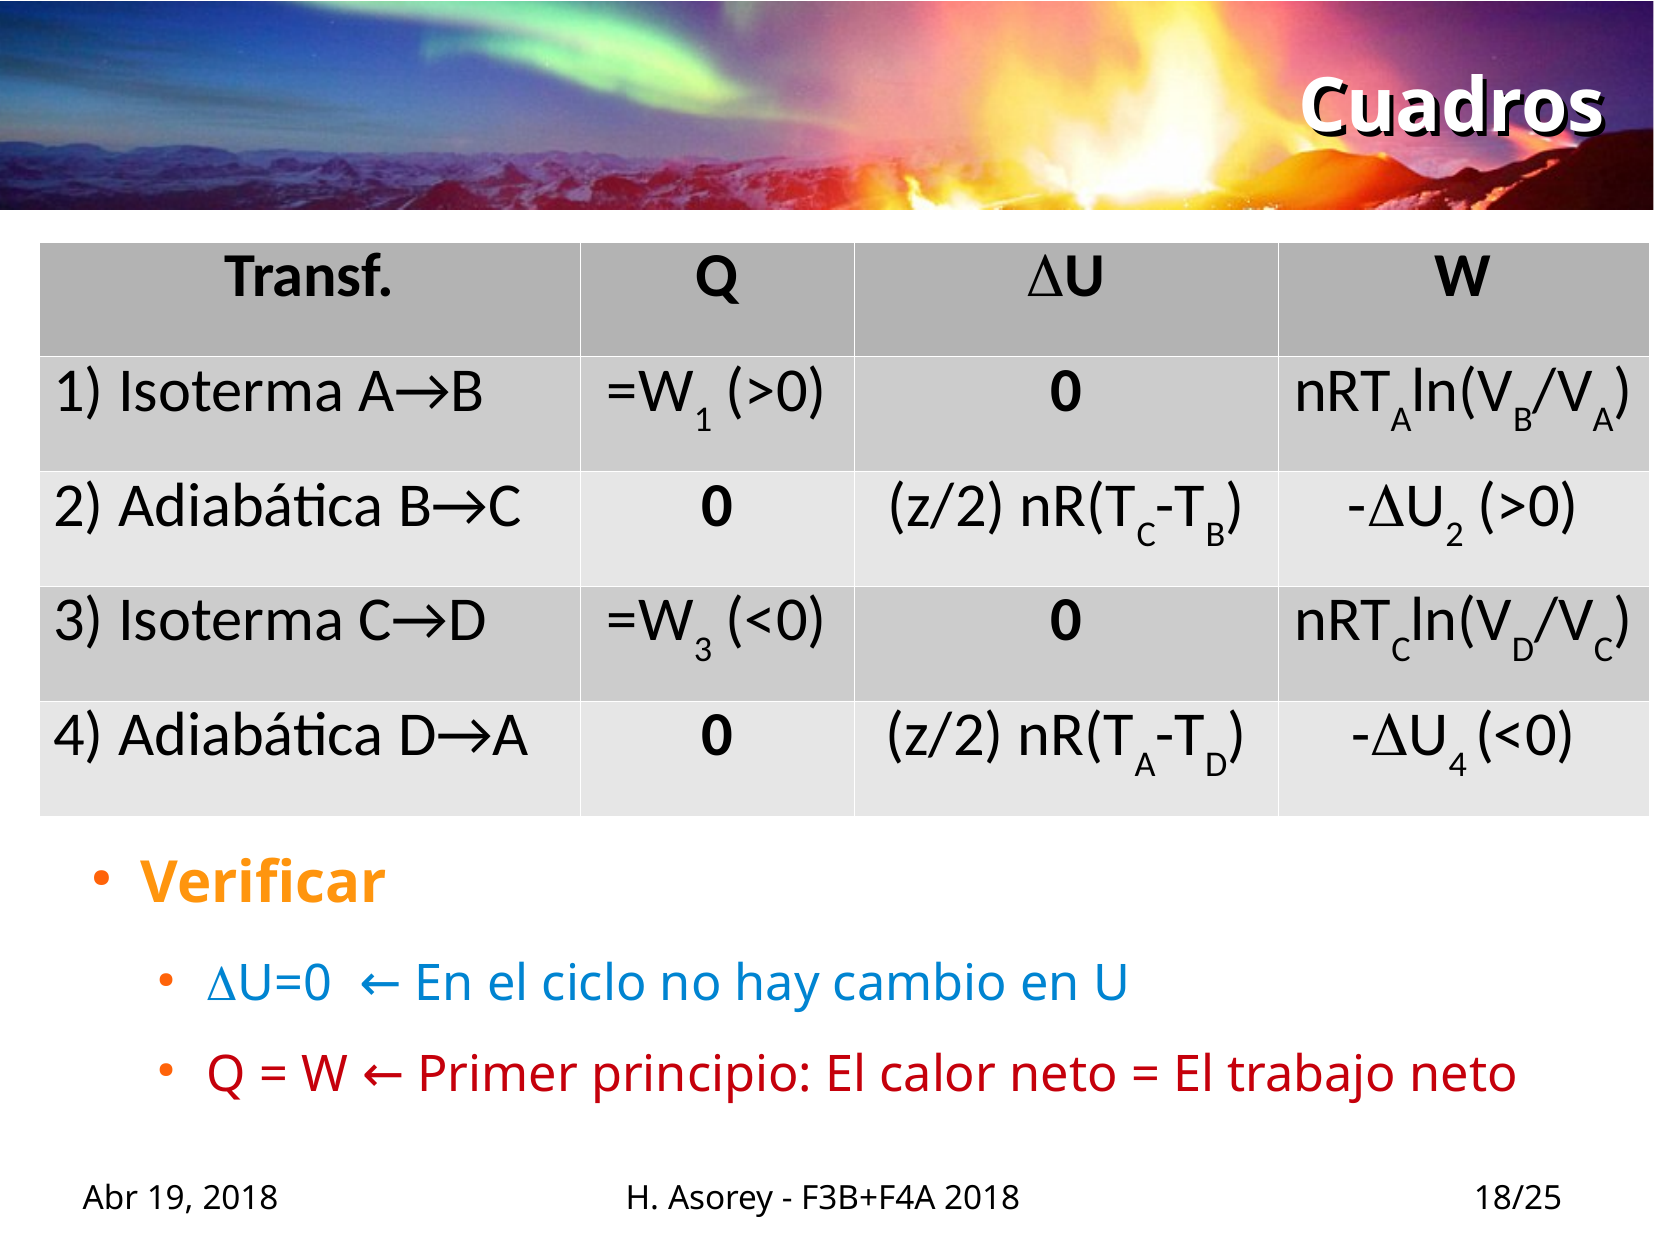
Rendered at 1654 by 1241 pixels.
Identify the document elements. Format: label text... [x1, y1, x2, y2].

table_cell (z/2) nR(TC-TB) [855, 472, 1278, 586]
table_cell 0 [581, 702, 854, 816]
table_cell 2) Adiabática B→C [40, 472, 580, 586]
table_cell 0 [581, 472, 854, 586]
table_cell (z/2) nR(TA-TD) [855, 702, 1278, 816]
table_header DU [855, 243, 1278, 356]
table_cell =W3 (<0) [581, 587, 854, 701]
table_cell -DU4 (<0) [1279, 702, 1649, 816]
table_cell nRTAln(VB/VA) [1279, 357, 1649, 471]
table_header W [1279, 243, 1649, 356]
table_cell 4) Adiabática D→A [40, 702, 580, 816]
table_cell 0 [855, 587, 1278, 701]
table_cell 1) Isoterma A→B [40, 357, 580, 471]
table_cell 3) Isoterma C→D [40, 587, 580, 701]
table_cell nRTCln(VD/VC) [1279, 587, 1649, 701]
table_header Q [581, 243, 854, 356]
table_cell -DU2 (>0) [1279, 472, 1649, 586]
table_cell 0 [855, 357, 1278, 471]
title Cuadros [45, 15, 1606, 191]
table_header Transf. [40, 243, 580, 356]
picture [0, 1, 1654, 210]
list Verificar DU=0 ← En el ciclo no hay cambio en U Q = W ← Primer principio: El calor neto = El trabajo neto [75, 840, 1564, 1126]
table_cell =W1 (>0) [581, 357, 854, 471]
